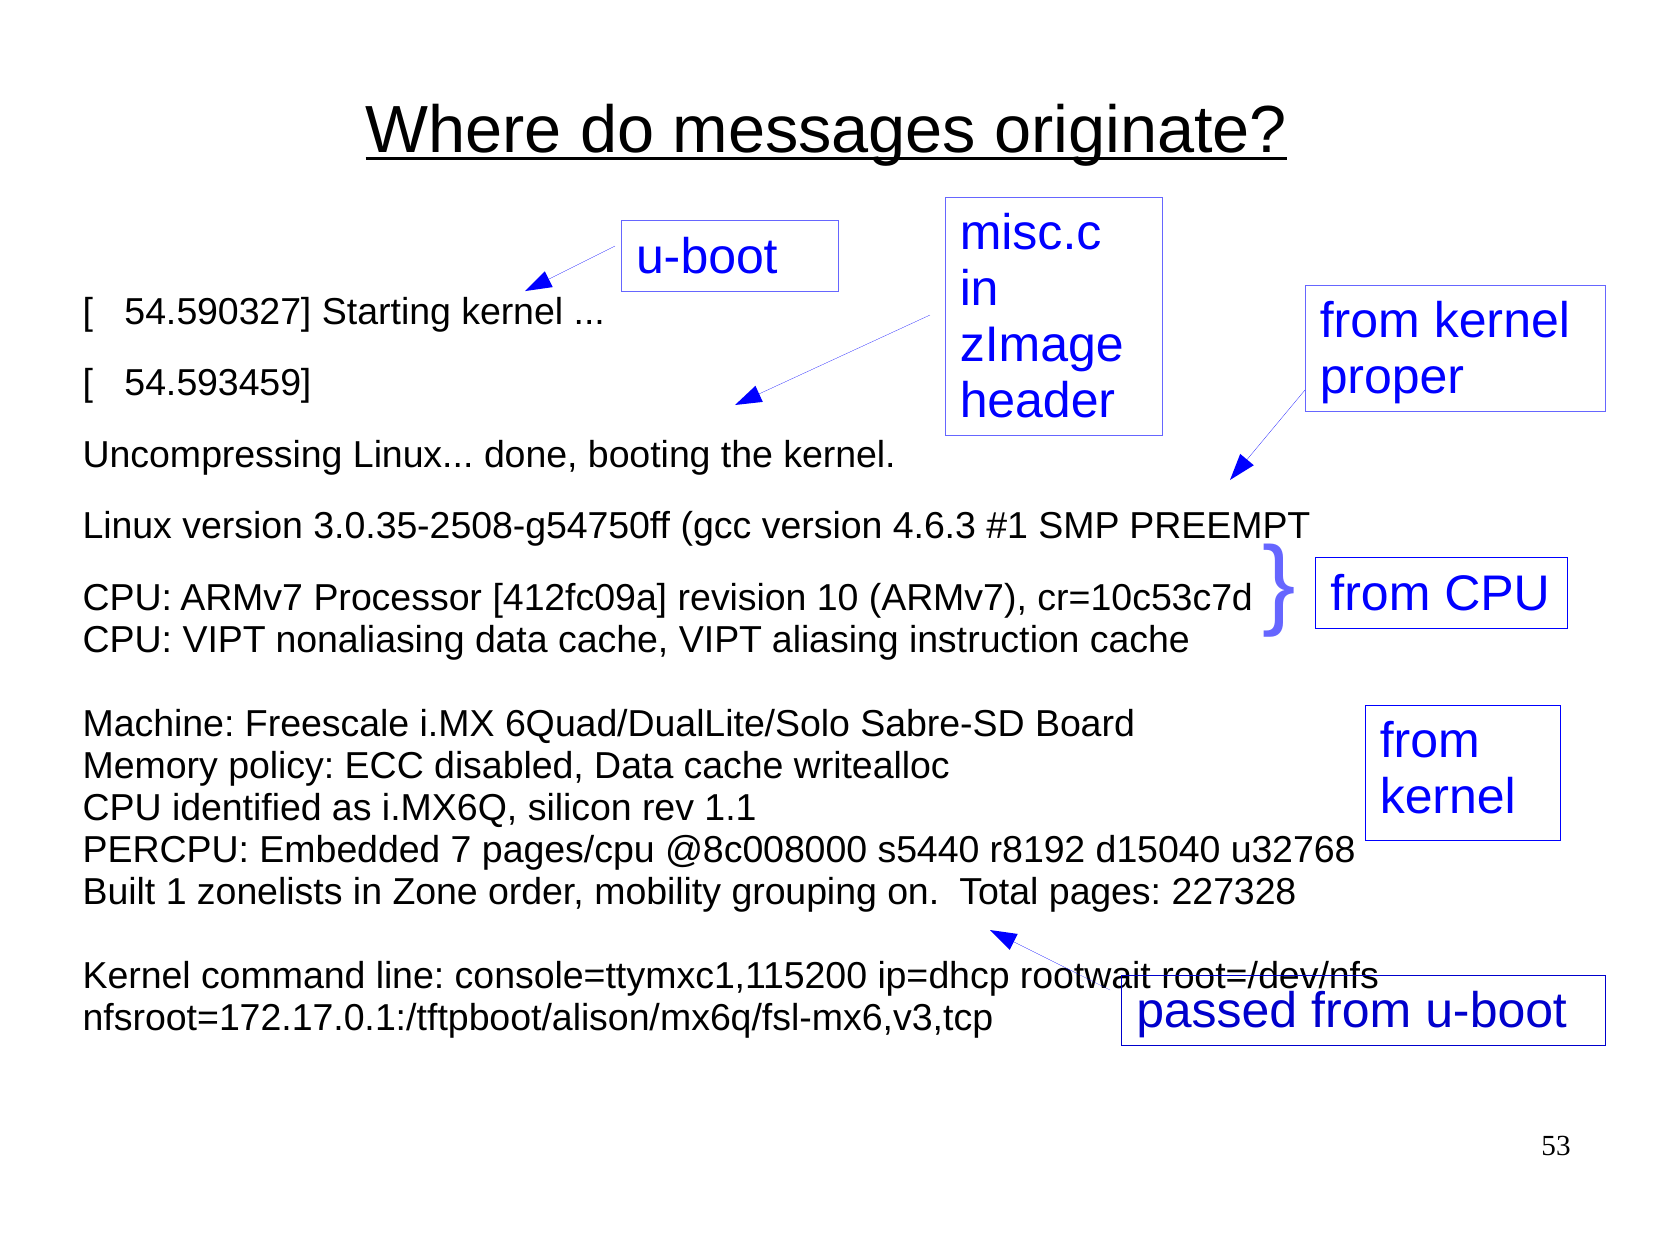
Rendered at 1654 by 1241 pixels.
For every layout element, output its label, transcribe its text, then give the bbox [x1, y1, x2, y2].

text_box passed from u-boot [1121, 975, 1606, 1046]
text_box misc.c in zImage header [945, 197, 1163, 406]
title Where do messages originate? [82, 49, 1571, 211]
text_box from kernel proper [1305, 285, 1606, 412]
list [ 54.590327] Starting kernel ... [ 54.593459] Uncompressing Linux... done, booting the kernel. Linux version 3.0.35-2508-g54750ff (gcc version 4.6.3 #1 SMP PREEMPT CPU: ARMv7 Processor [412fc09a] revision 10 (ARMv7), cr=10c53c7d CPU: VIPT nonaliasing data cache, VIPT aliasing instruction cache Machine: Freescale i.MX 6Quad/DualLite/Solo Sabre-SD Board Memory policy: ECC disabled, Data cache writealloc CPU identified as i.MX6Q, silicon rev 1.1 PERCPU: Embedded 7 pages/cpu @8c008000 s5440 r8192 d15040 u32768 Built 1 zonelists in Zone order, mobility grouping on. Total pages: 227328 Kernel command line: console=ttymxc1,115200 ip=dhcp rootwait root=/dev/nfs nfsroot=172.17.0.1:/tftpboot/alison/mx6q/fsl-mx6,v3,tcp [82, 290, 1571, 1010]
text_box } [1247, 518, 1291, 646]
text_box u-boot [621, 220, 839, 292]
text_box from kernel [1365, 705, 1561, 841]
text_box from CPU [1315, 557, 1568, 629]
